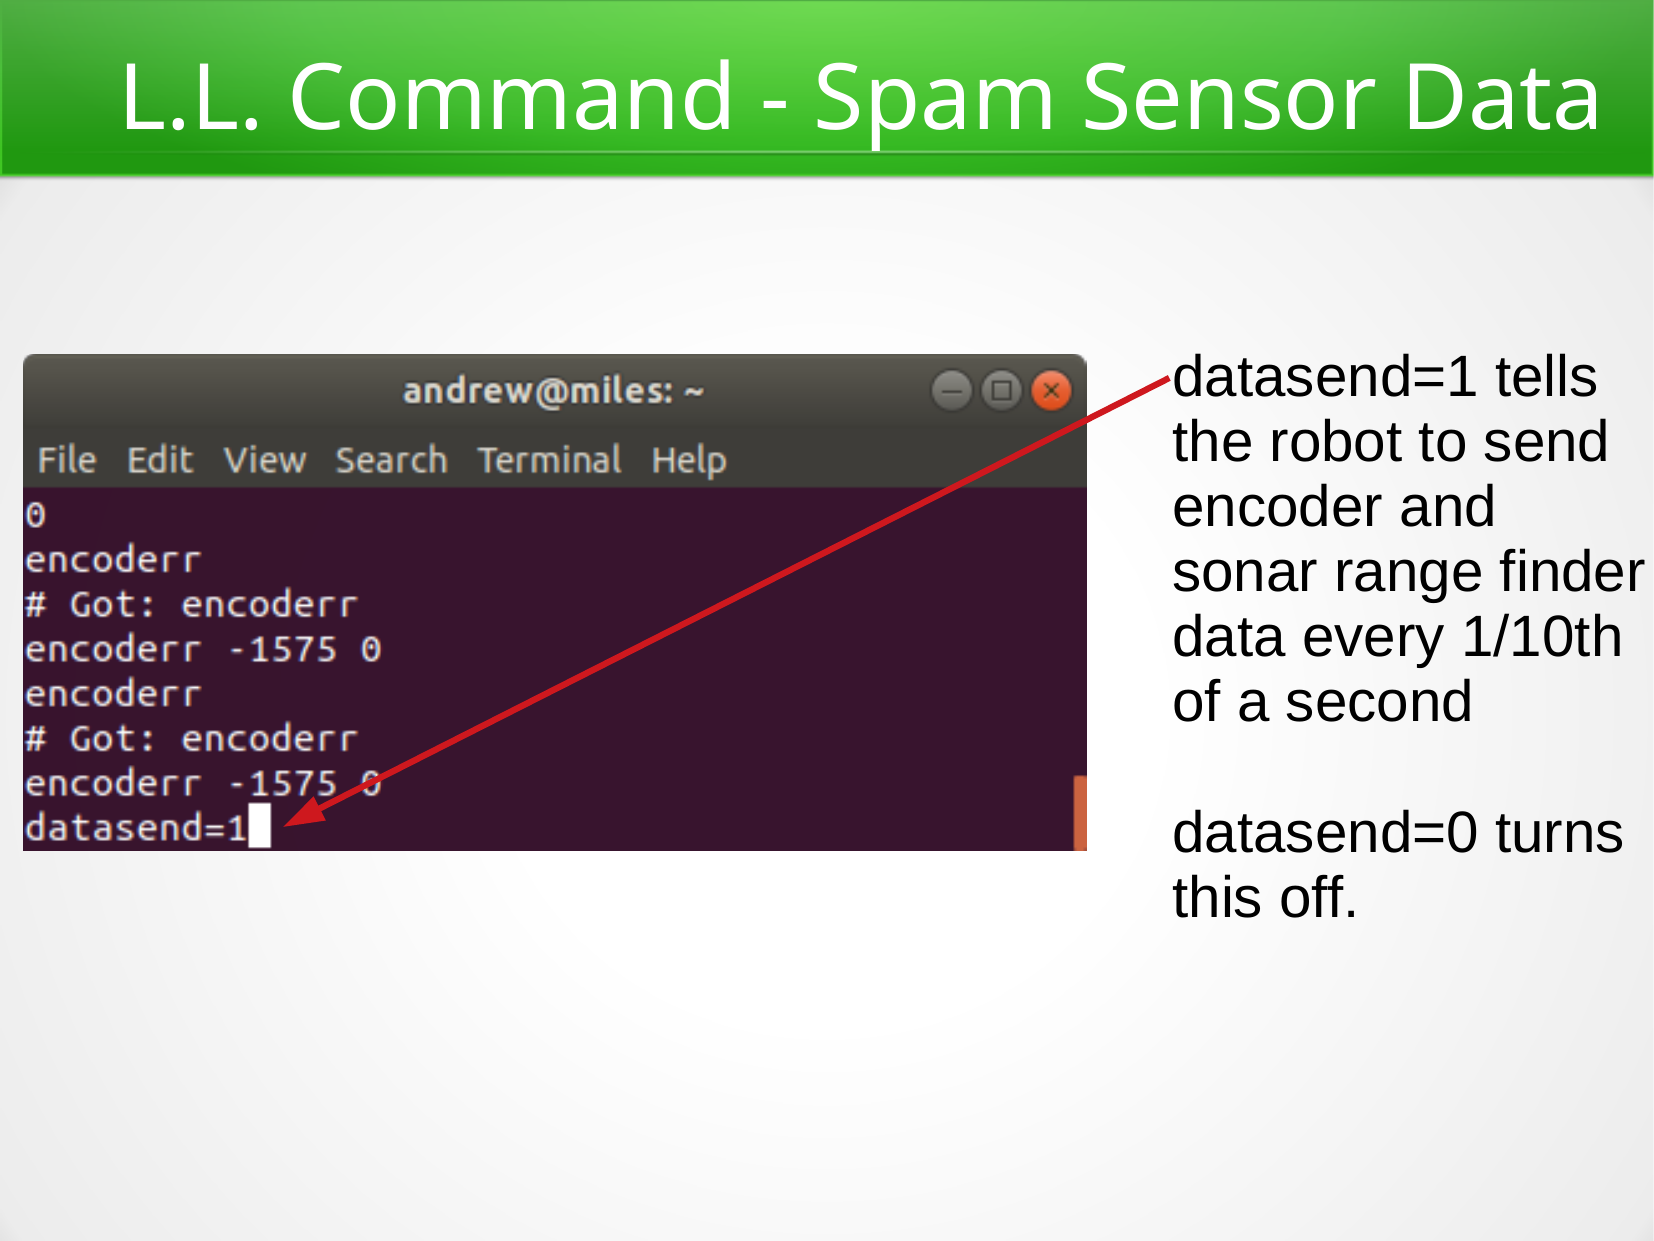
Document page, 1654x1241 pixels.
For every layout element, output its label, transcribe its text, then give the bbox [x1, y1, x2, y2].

text_box datasend=1 tells the robot to send encoder and sonar range finder data every 1/10th of a second datasend=0 turns this off. [1157, 271, 1654, 1241]
picture [0, 0, 1654, 1241]
title L.L. Command - Spam Sensor Data [118, 23, 1607, 166]
